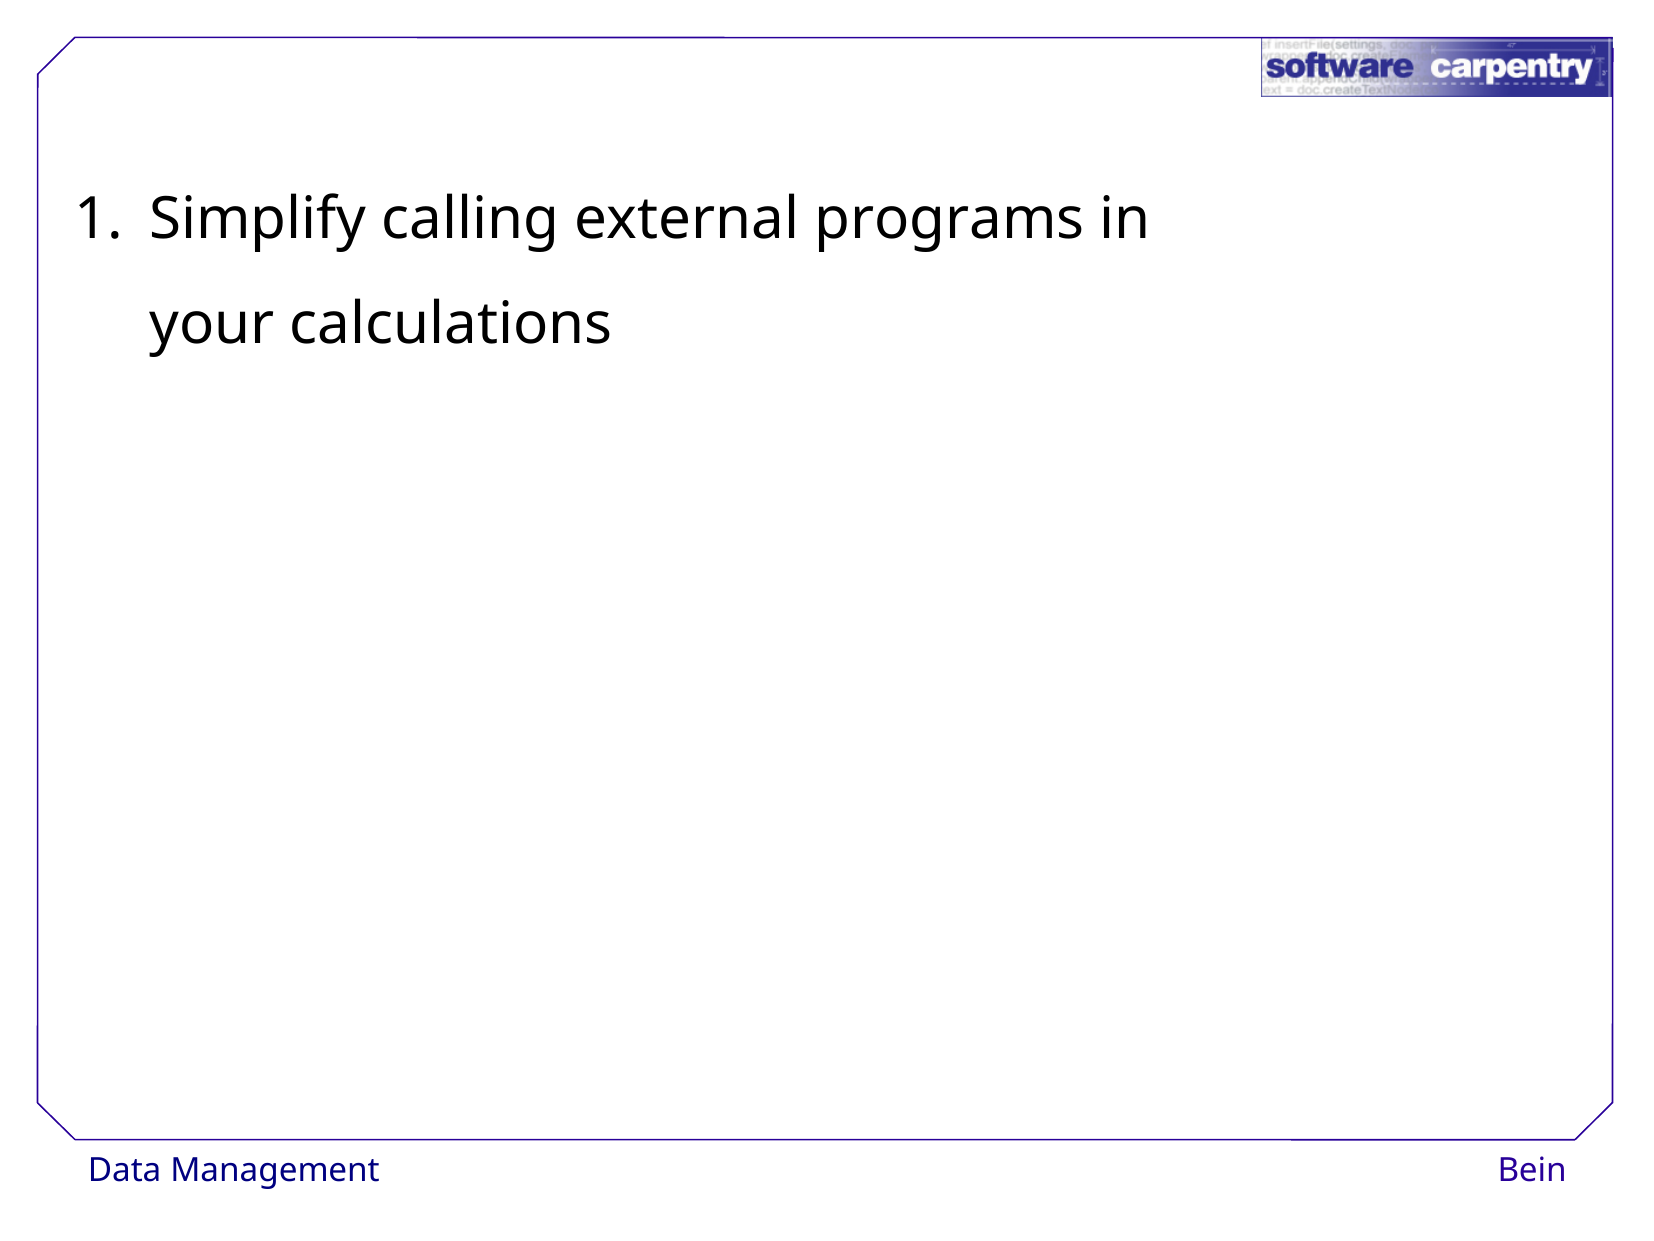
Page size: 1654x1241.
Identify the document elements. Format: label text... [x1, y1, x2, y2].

text_box 1. Simplify calling external programs in your calculations [59, 137, 1316, 364]
picture [1261, 39, 1613, 97]
